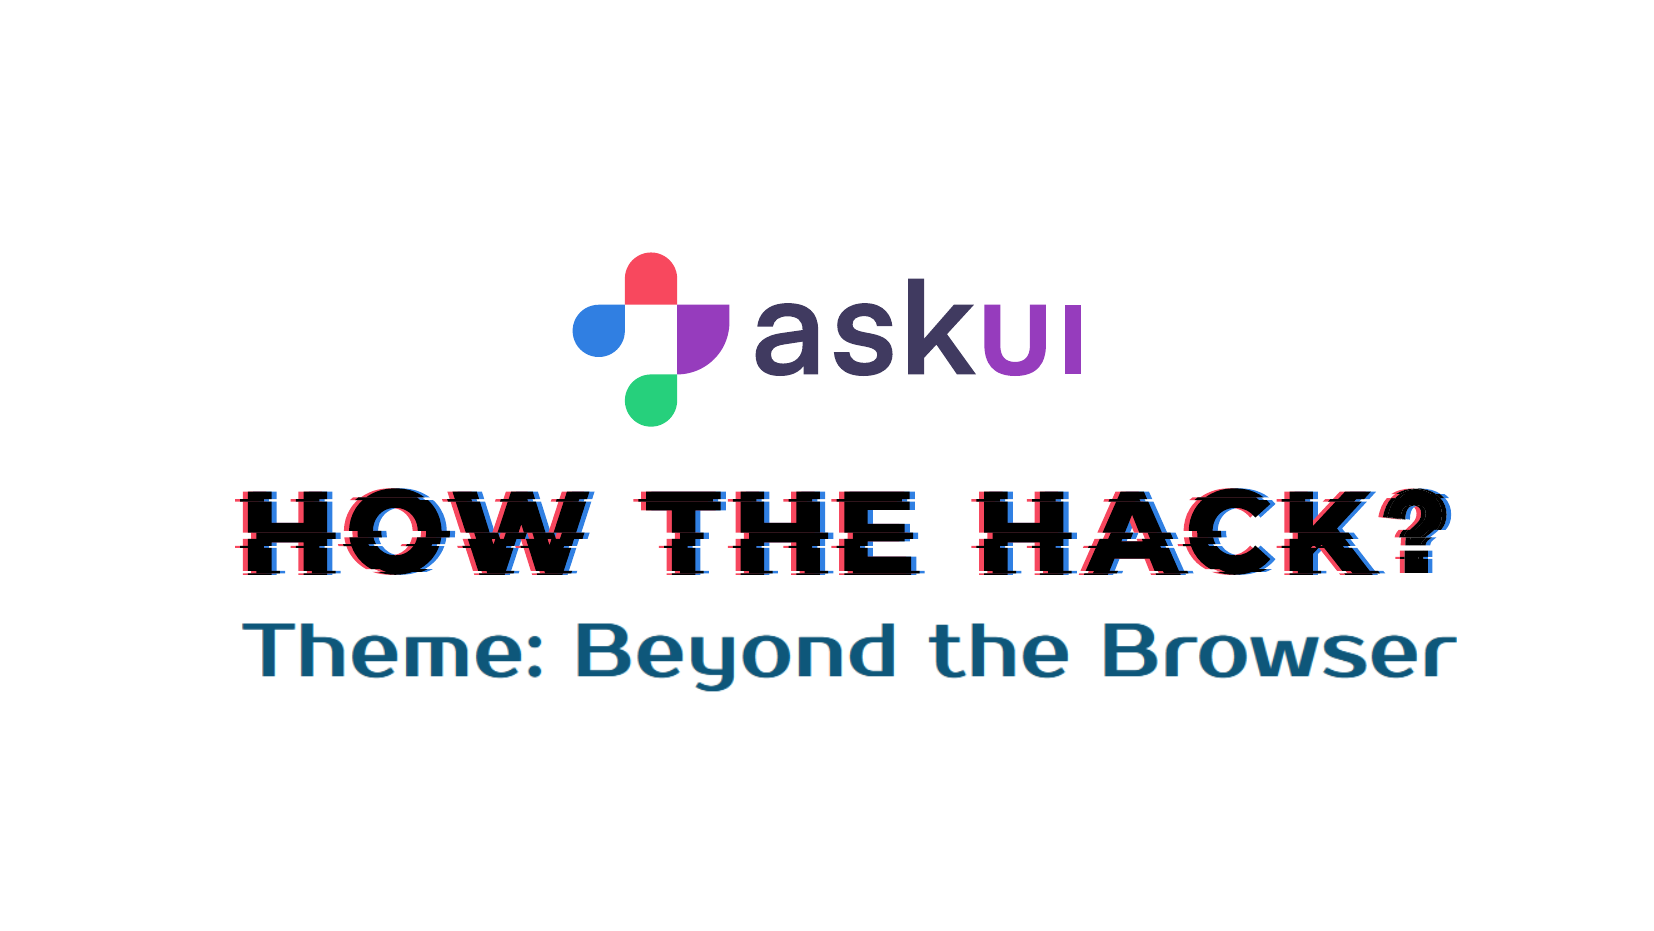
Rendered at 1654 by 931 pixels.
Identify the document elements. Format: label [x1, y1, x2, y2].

picture [223, 147, 1460, 584]
picture [206, 591, 1477, 709]
